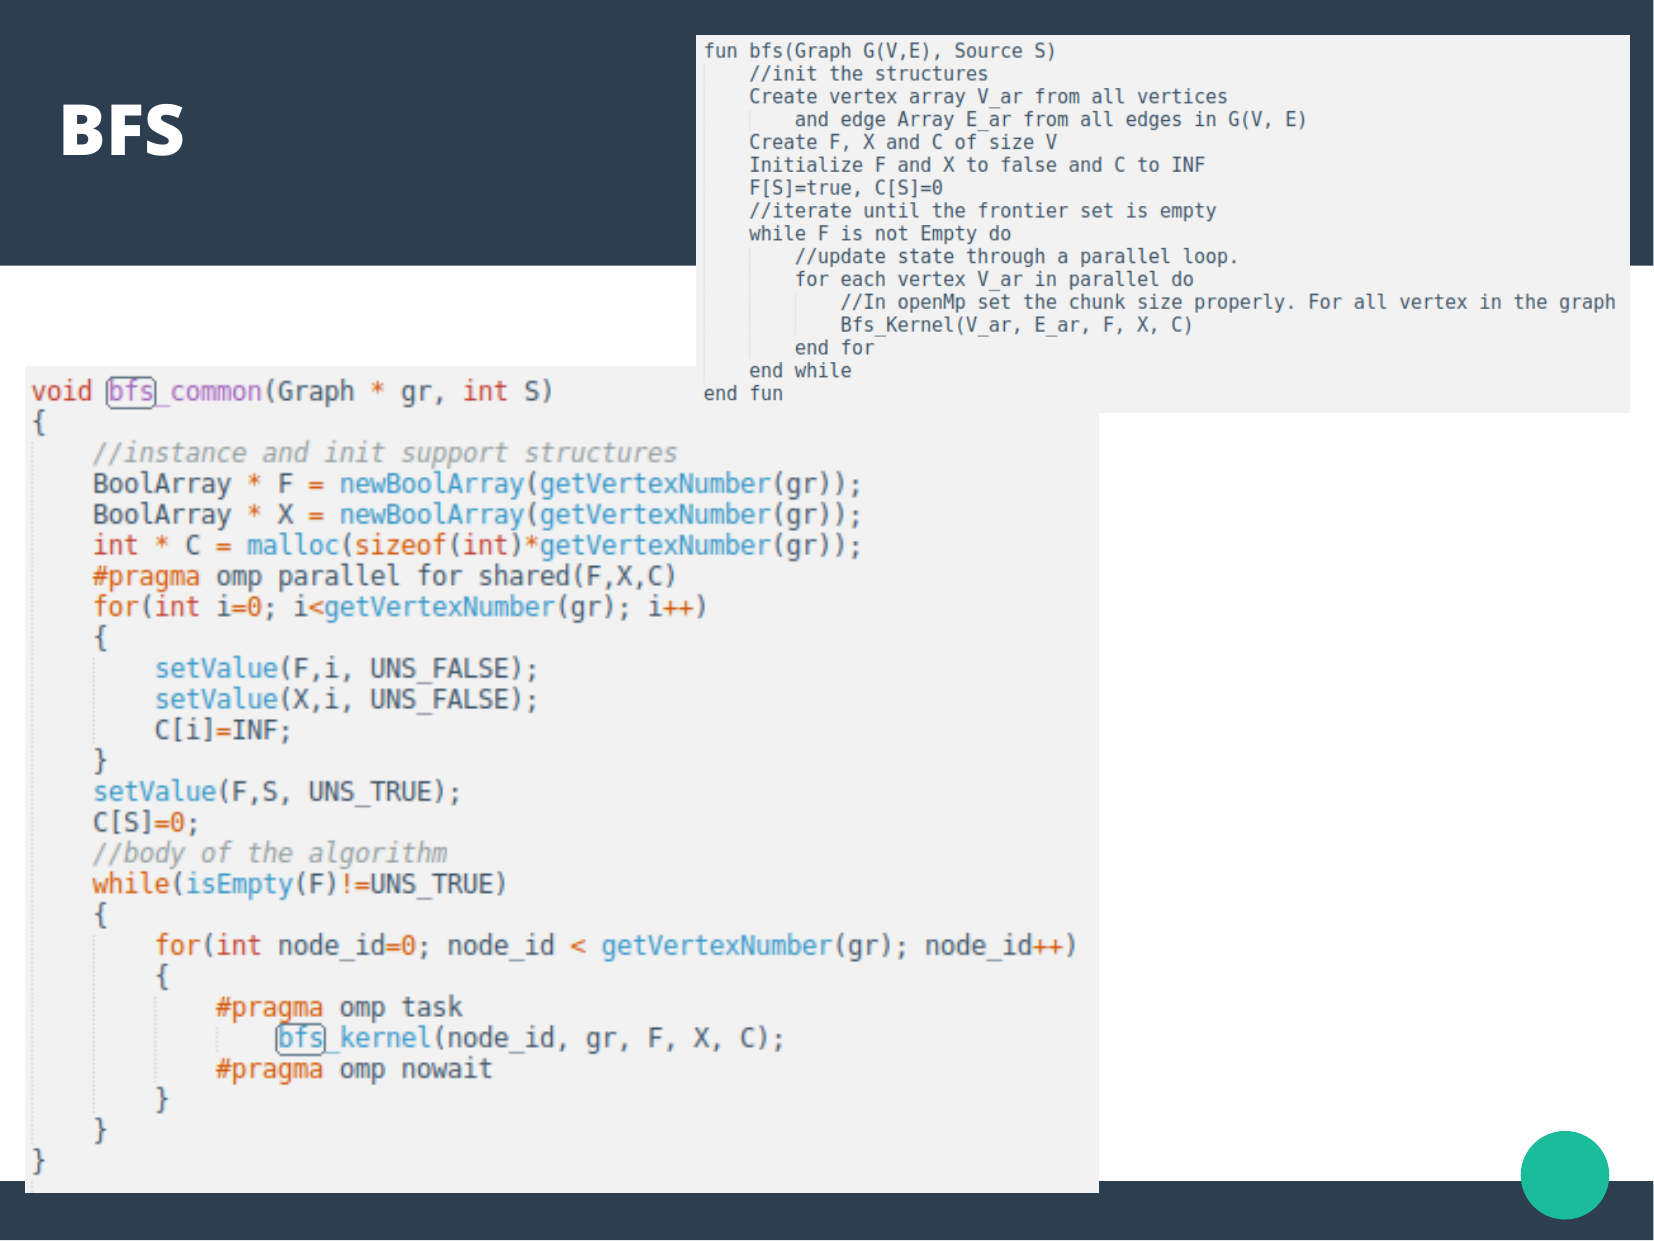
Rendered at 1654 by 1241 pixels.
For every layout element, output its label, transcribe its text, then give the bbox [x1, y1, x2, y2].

picture [25, 35, 1630, 1193]
title BFS [59, 49, 696, 207]
